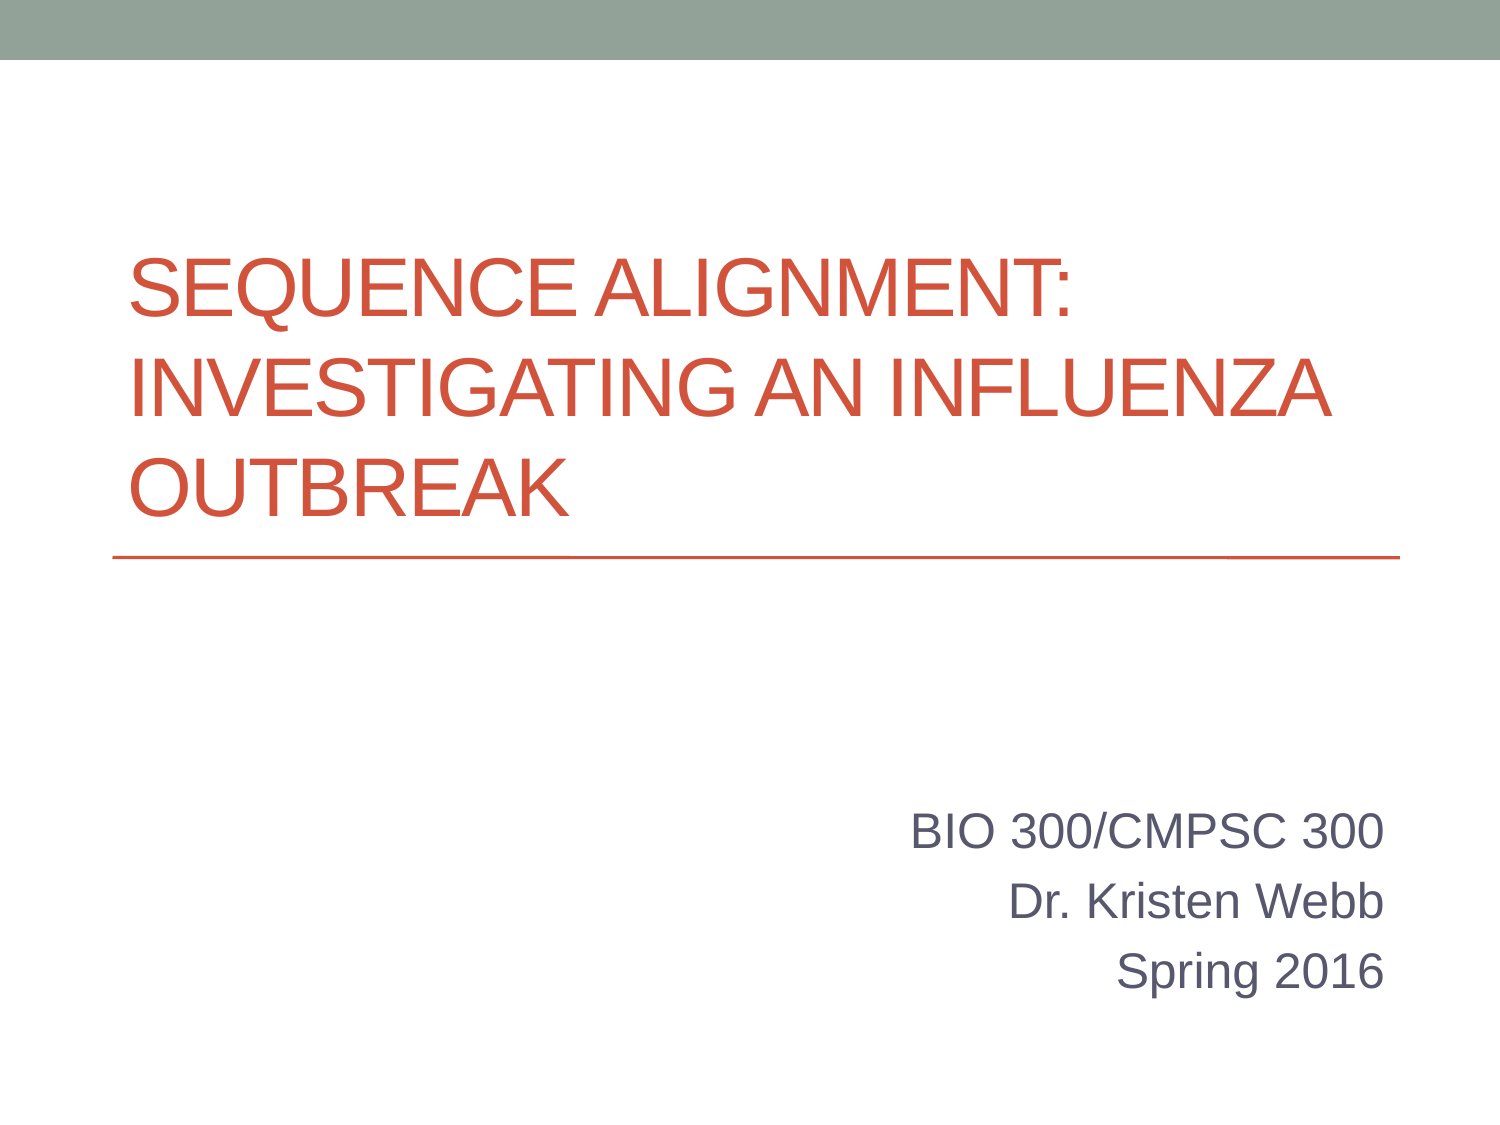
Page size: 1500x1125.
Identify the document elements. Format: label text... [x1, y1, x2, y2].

subtitle BIO 300/CMPSC 300 Dr. Kristen Webb Spring 2016 [112, 718, 1400, 1007]
title Sequence Alignment: Investigating an Influenza Outbreak [112, 224, 1400, 542]
